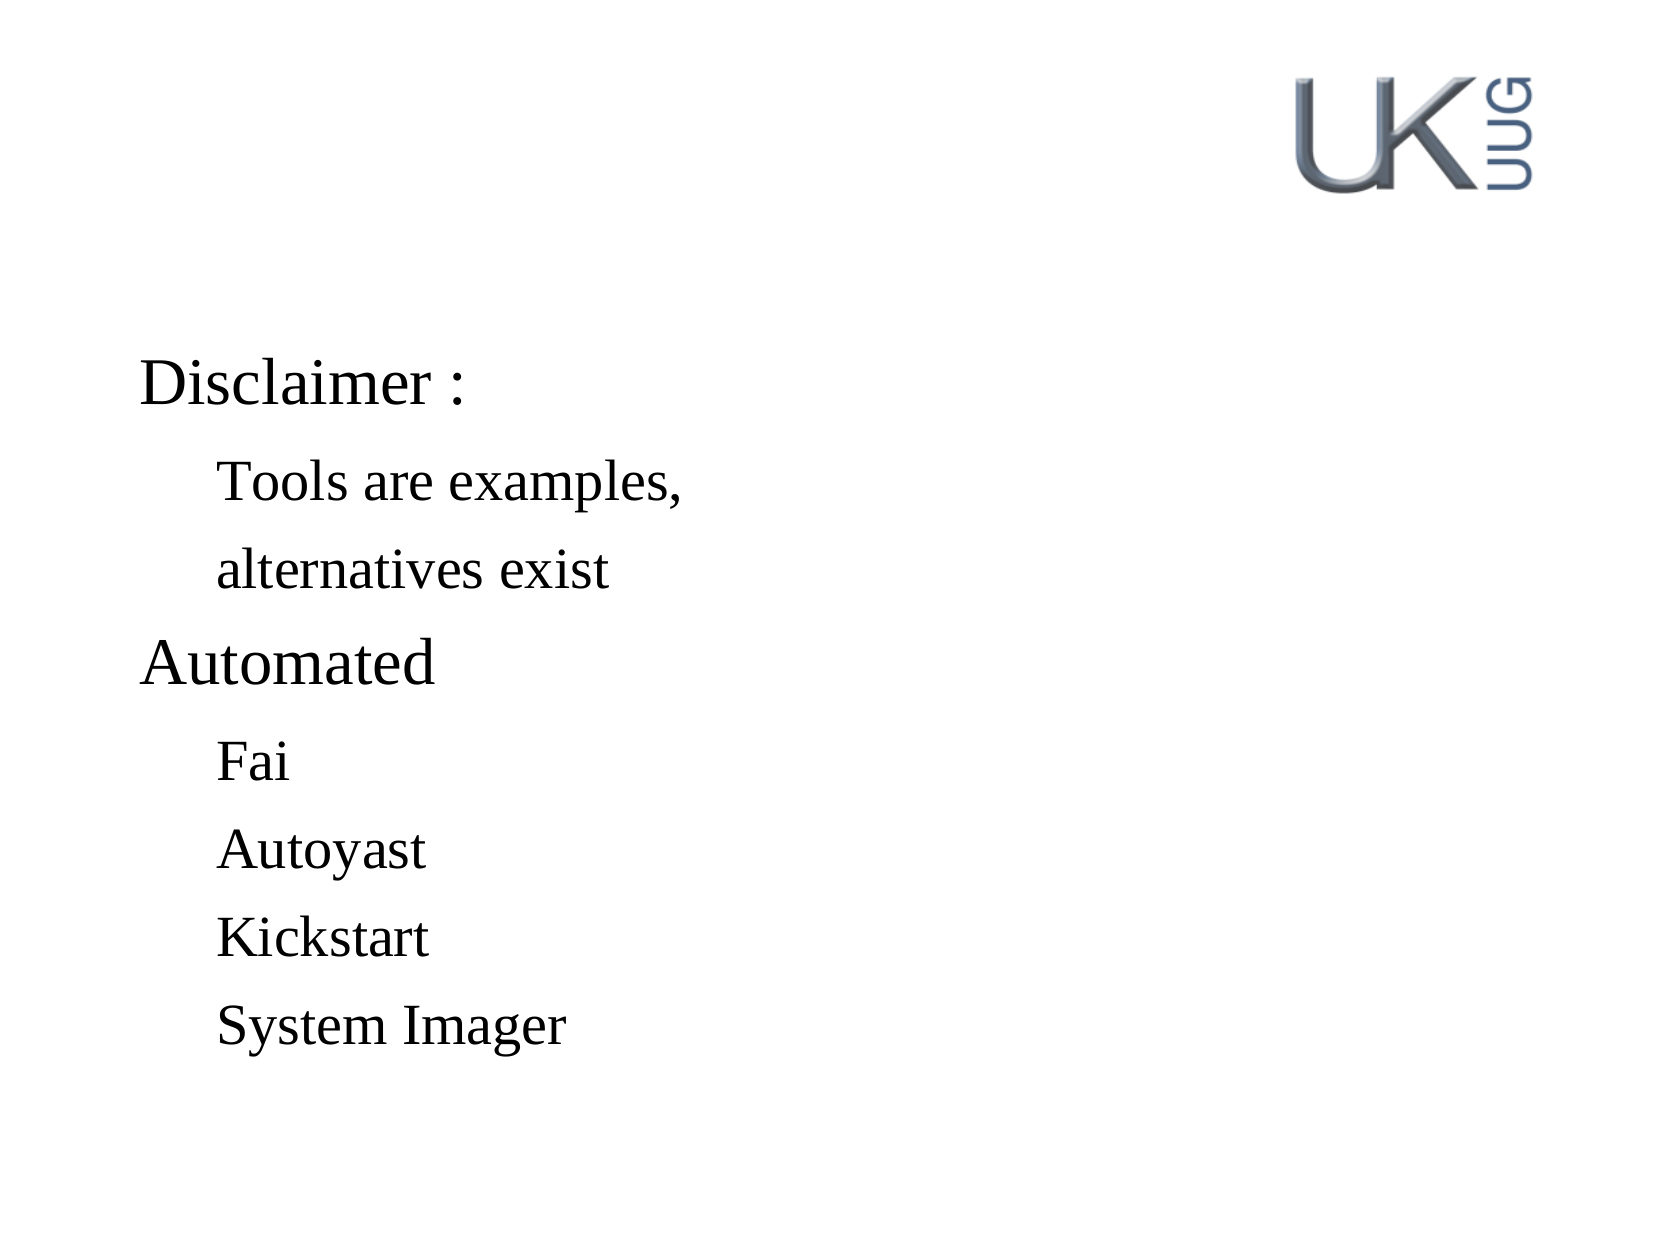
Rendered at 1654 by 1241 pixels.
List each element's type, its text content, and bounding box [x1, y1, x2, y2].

list Disclaimer : Tools are examples, alternatives exist Automated Fai Autoyast Kickstart System Imager [121, 344, 1534, 1191]
picture [1289, 74, 1538, 196]
